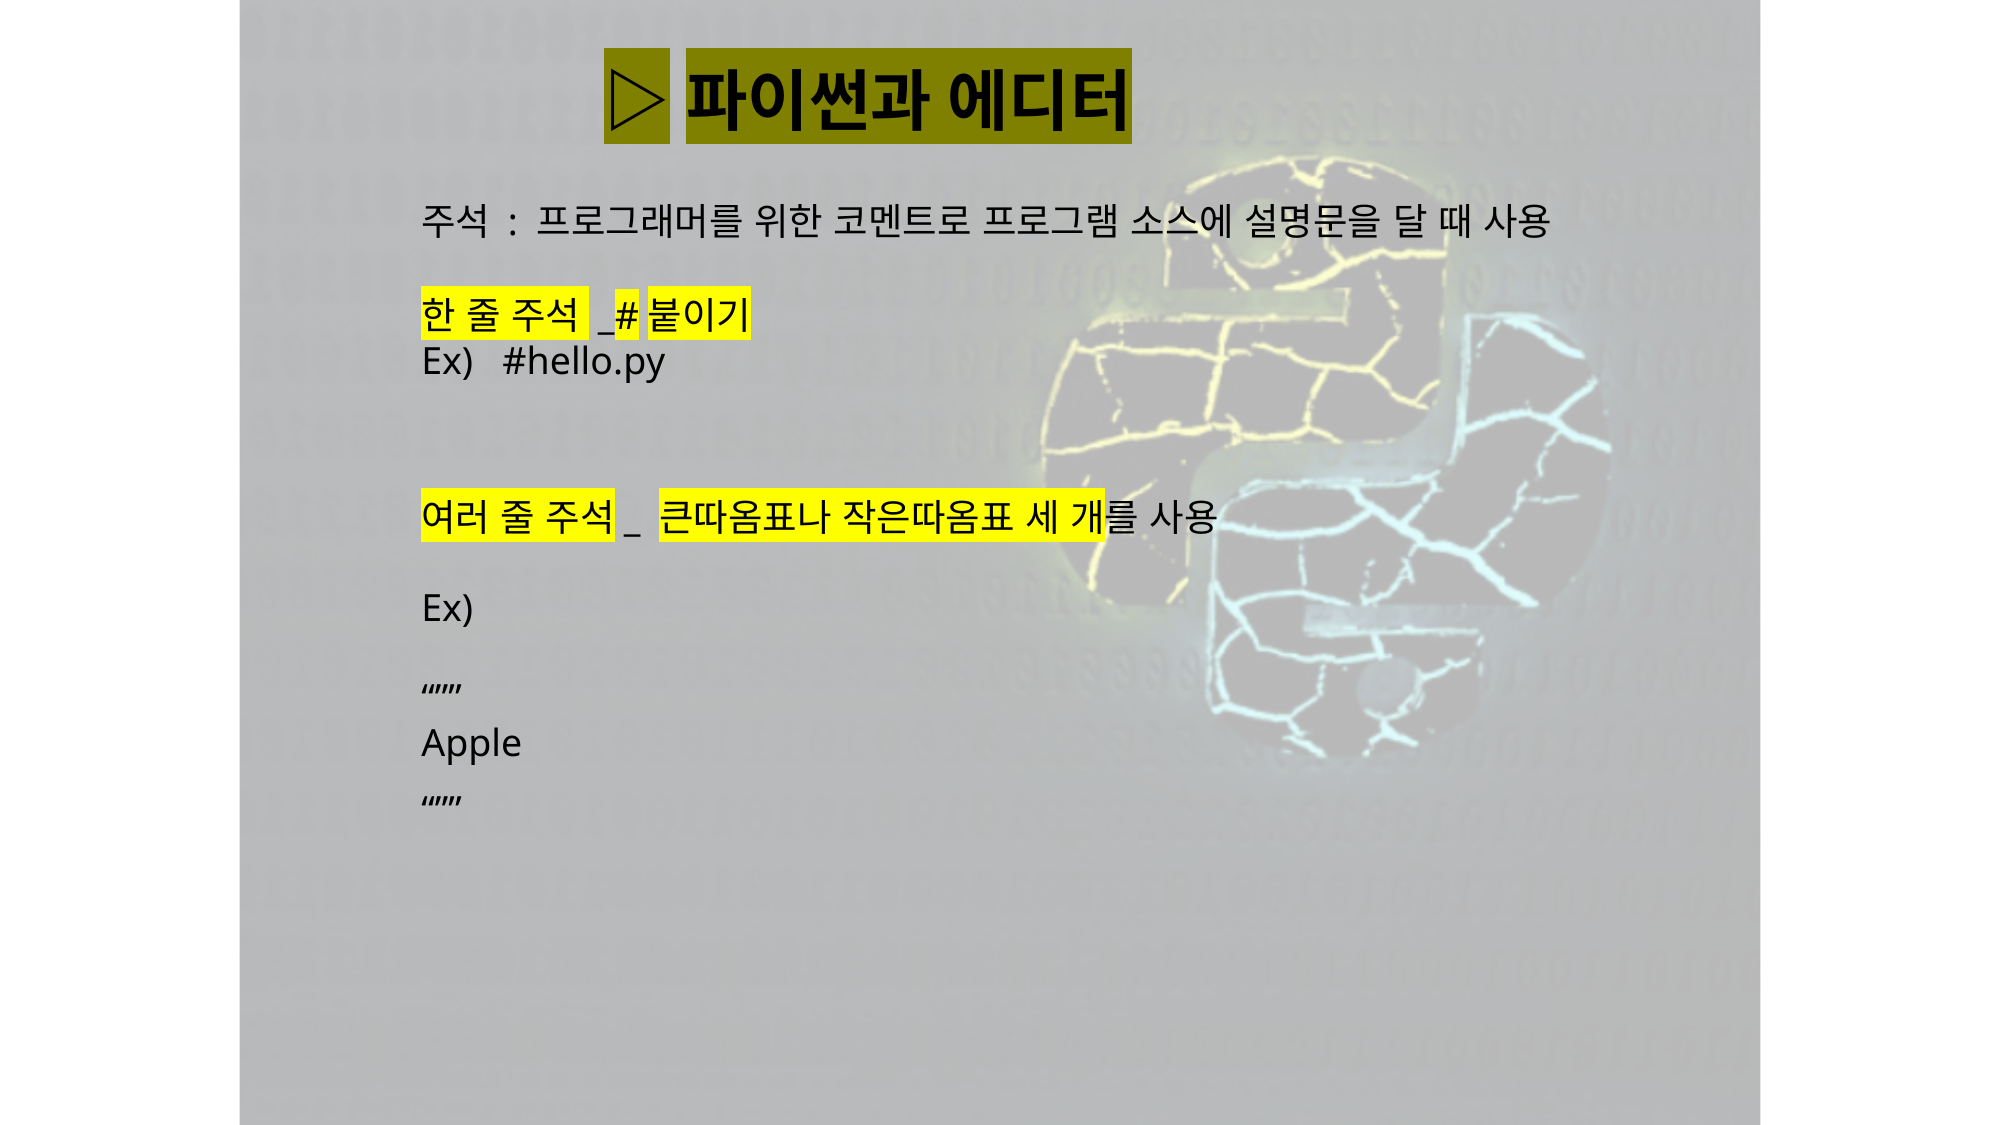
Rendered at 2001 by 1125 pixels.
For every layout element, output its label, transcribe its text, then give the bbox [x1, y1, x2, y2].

text_box ▷파이썬과 에디터 [588, 50, 1310, 147]
text_box 한 줄 주석 _#붙이기 Ex) #hello.py [406, 284, 1717, 391]
text_box 주석 : 프로그래머를 위한 코멘트로 프로그램 소스에 설명문을 달 때 사용 [406, 190, 1717, 284]
text_box [57, 0, 1919, 1125]
text_box 여러 줄 주석_ 큰따옴표나 작은따옴표 세 개를 사용 Ex) “”” Apple “”” [406, 485, 1717, 979]
